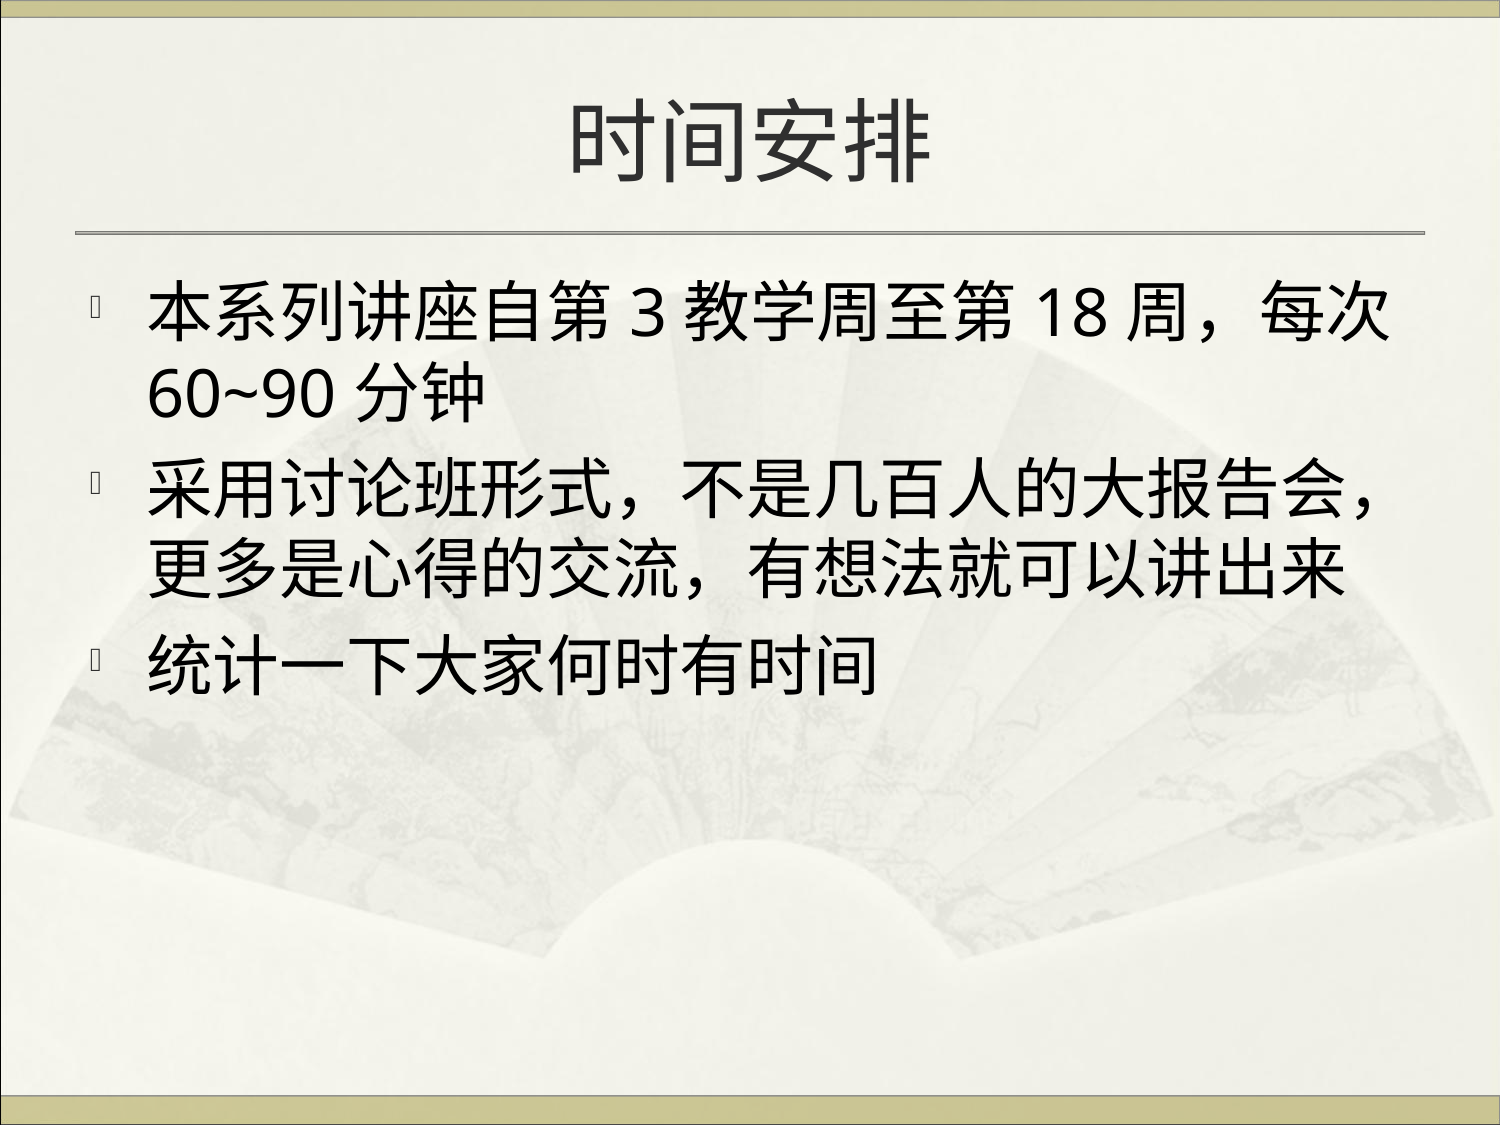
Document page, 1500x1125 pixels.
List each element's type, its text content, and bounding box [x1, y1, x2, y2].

picture [0, 0, 1500, 1125]
title 时间安排 [75, 45, 1426, 233]
list 本系列讲座自第3教学周至第18周，每次60~90分钟 采用讨论班形式，不是几百人的大报告会，更多是心得的交流，有想法就可以讲出来 统计一下大家何时有时间 [75, 262, 1426, 1032]
